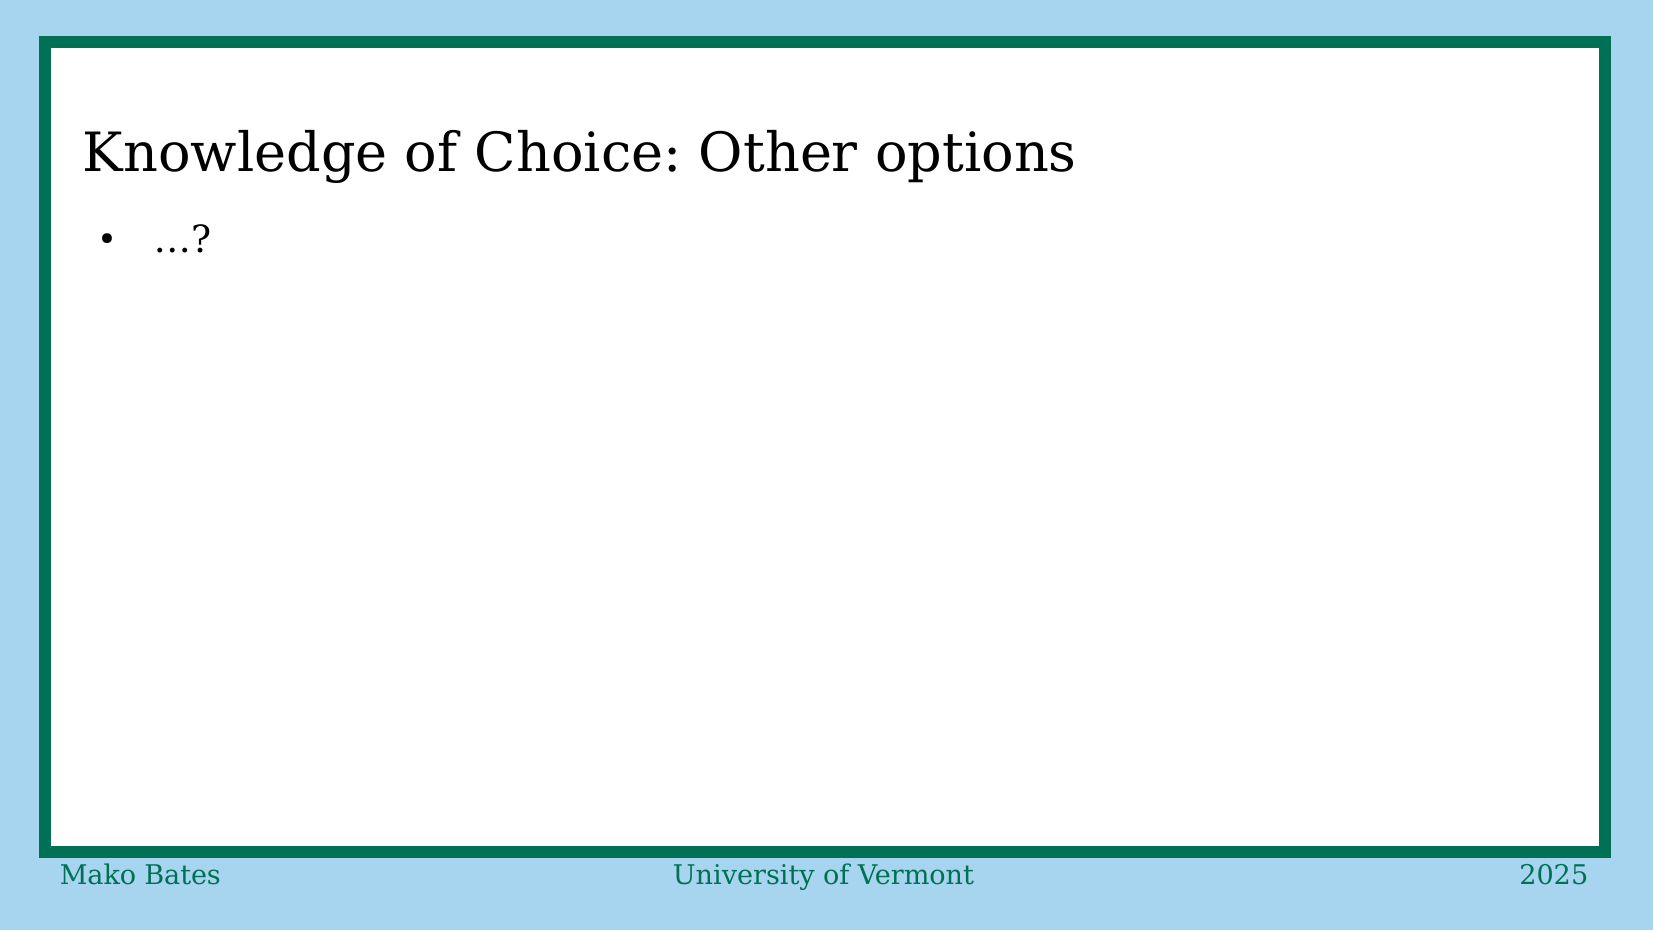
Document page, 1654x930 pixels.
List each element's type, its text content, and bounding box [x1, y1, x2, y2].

text_box [687, 864, 691, 877]
title Knowledge of Choice: Other options [82, 101, 1571, 205]
list …? [82, 217, 1571, 777]
